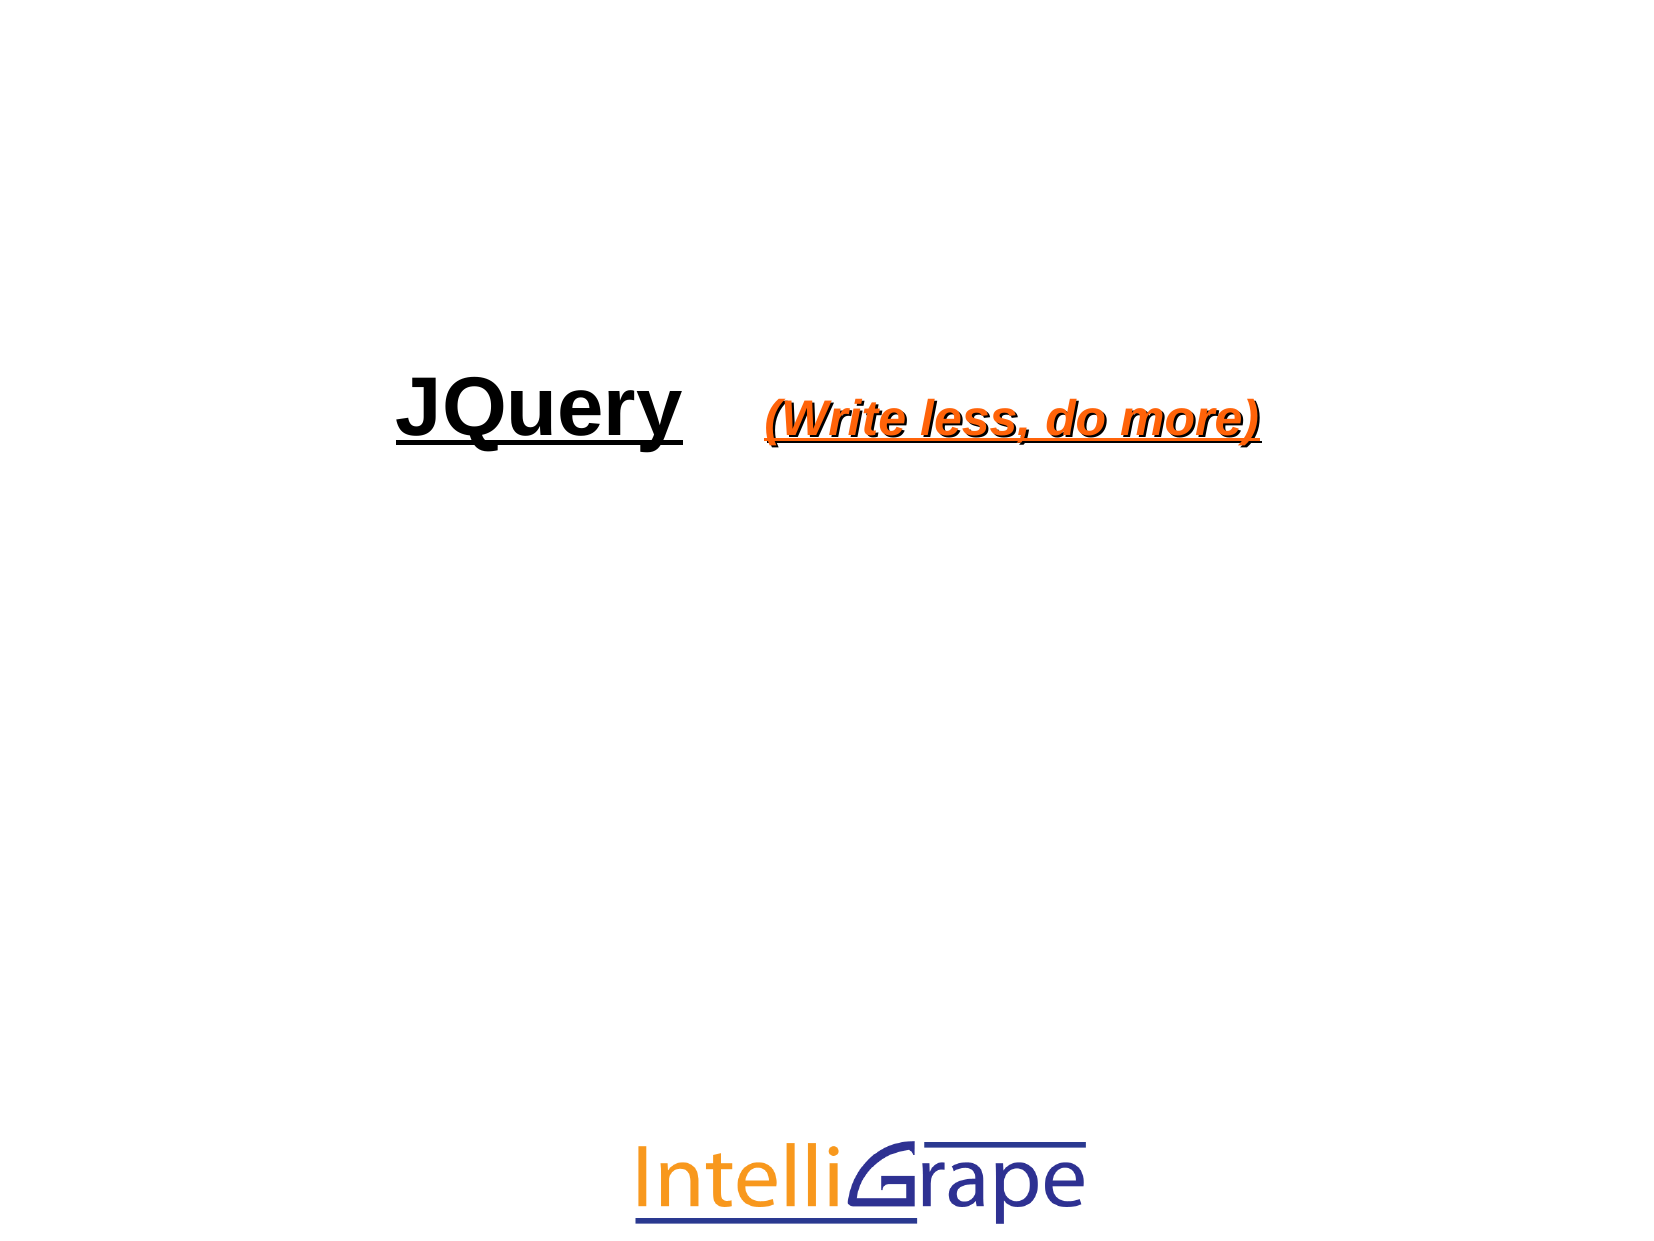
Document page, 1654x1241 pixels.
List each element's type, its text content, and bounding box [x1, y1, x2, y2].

text_box JQuery (Write less, do more) [121, 125, 1534, 979]
picture [631, 1129, 1088, 1229]
